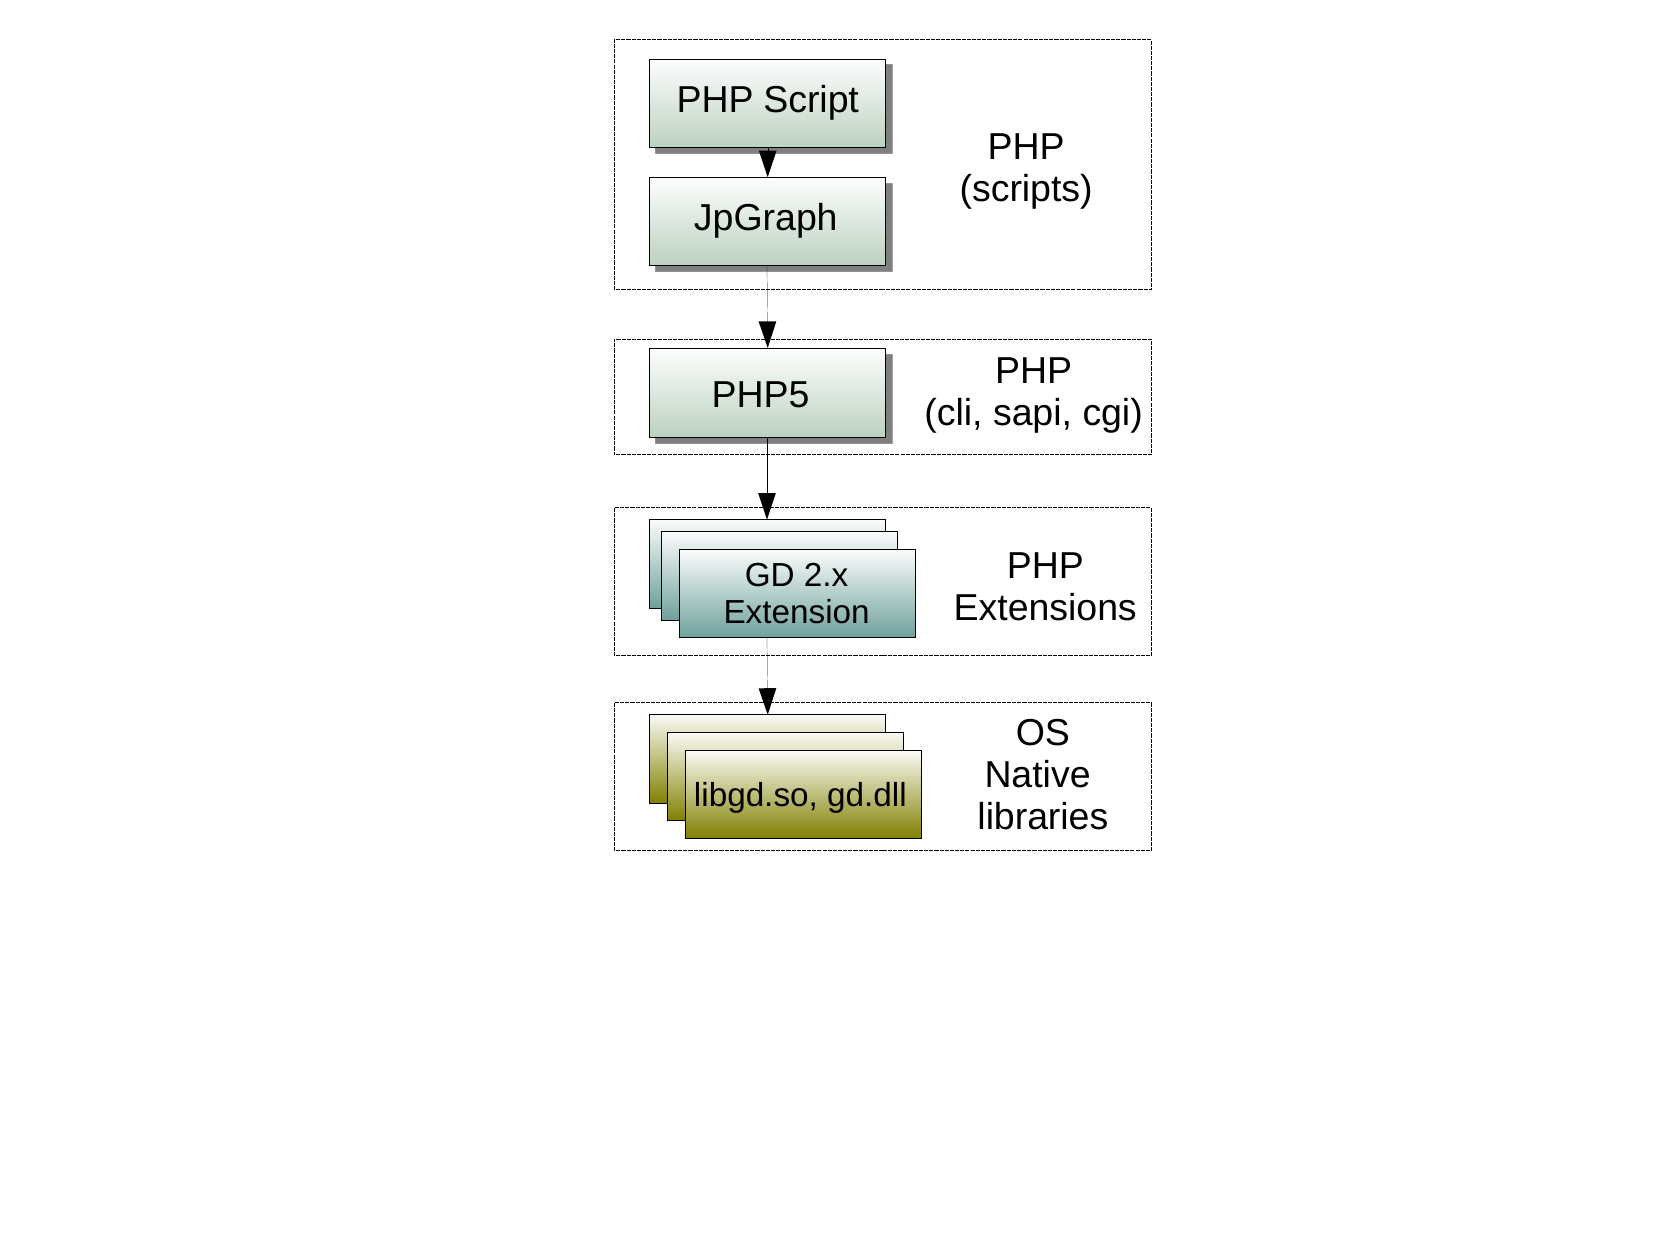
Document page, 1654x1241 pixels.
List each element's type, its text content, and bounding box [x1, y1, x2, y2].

text_box libgd.so, gd.dll [679, 769, 923, 821]
text_box [649, 519, 916, 638]
text_box PHP (cli, sapi, cgi) [909, 342, 1158, 442]
text_box PHP Extensions [938, 537, 1152, 637]
text_box [649, 714, 922, 821]
text_box PHP Script [661, 70, 875, 128]
text_box [649, 59, 886, 148]
text_box [685, 821, 922, 839]
text_box GD 2.x Extension [708, 549, 885, 639]
text_box PHP (scripts) [944, 118, 1108, 217]
text_box OS Native libraries [962, 704, 1124, 846]
text_box [649, 177, 886, 266]
text_box PHP5 [696, 366, 845, 426]
text_box JpGraph [679, 188, 857, 249]
text_box [649, 348, 886, 438]
